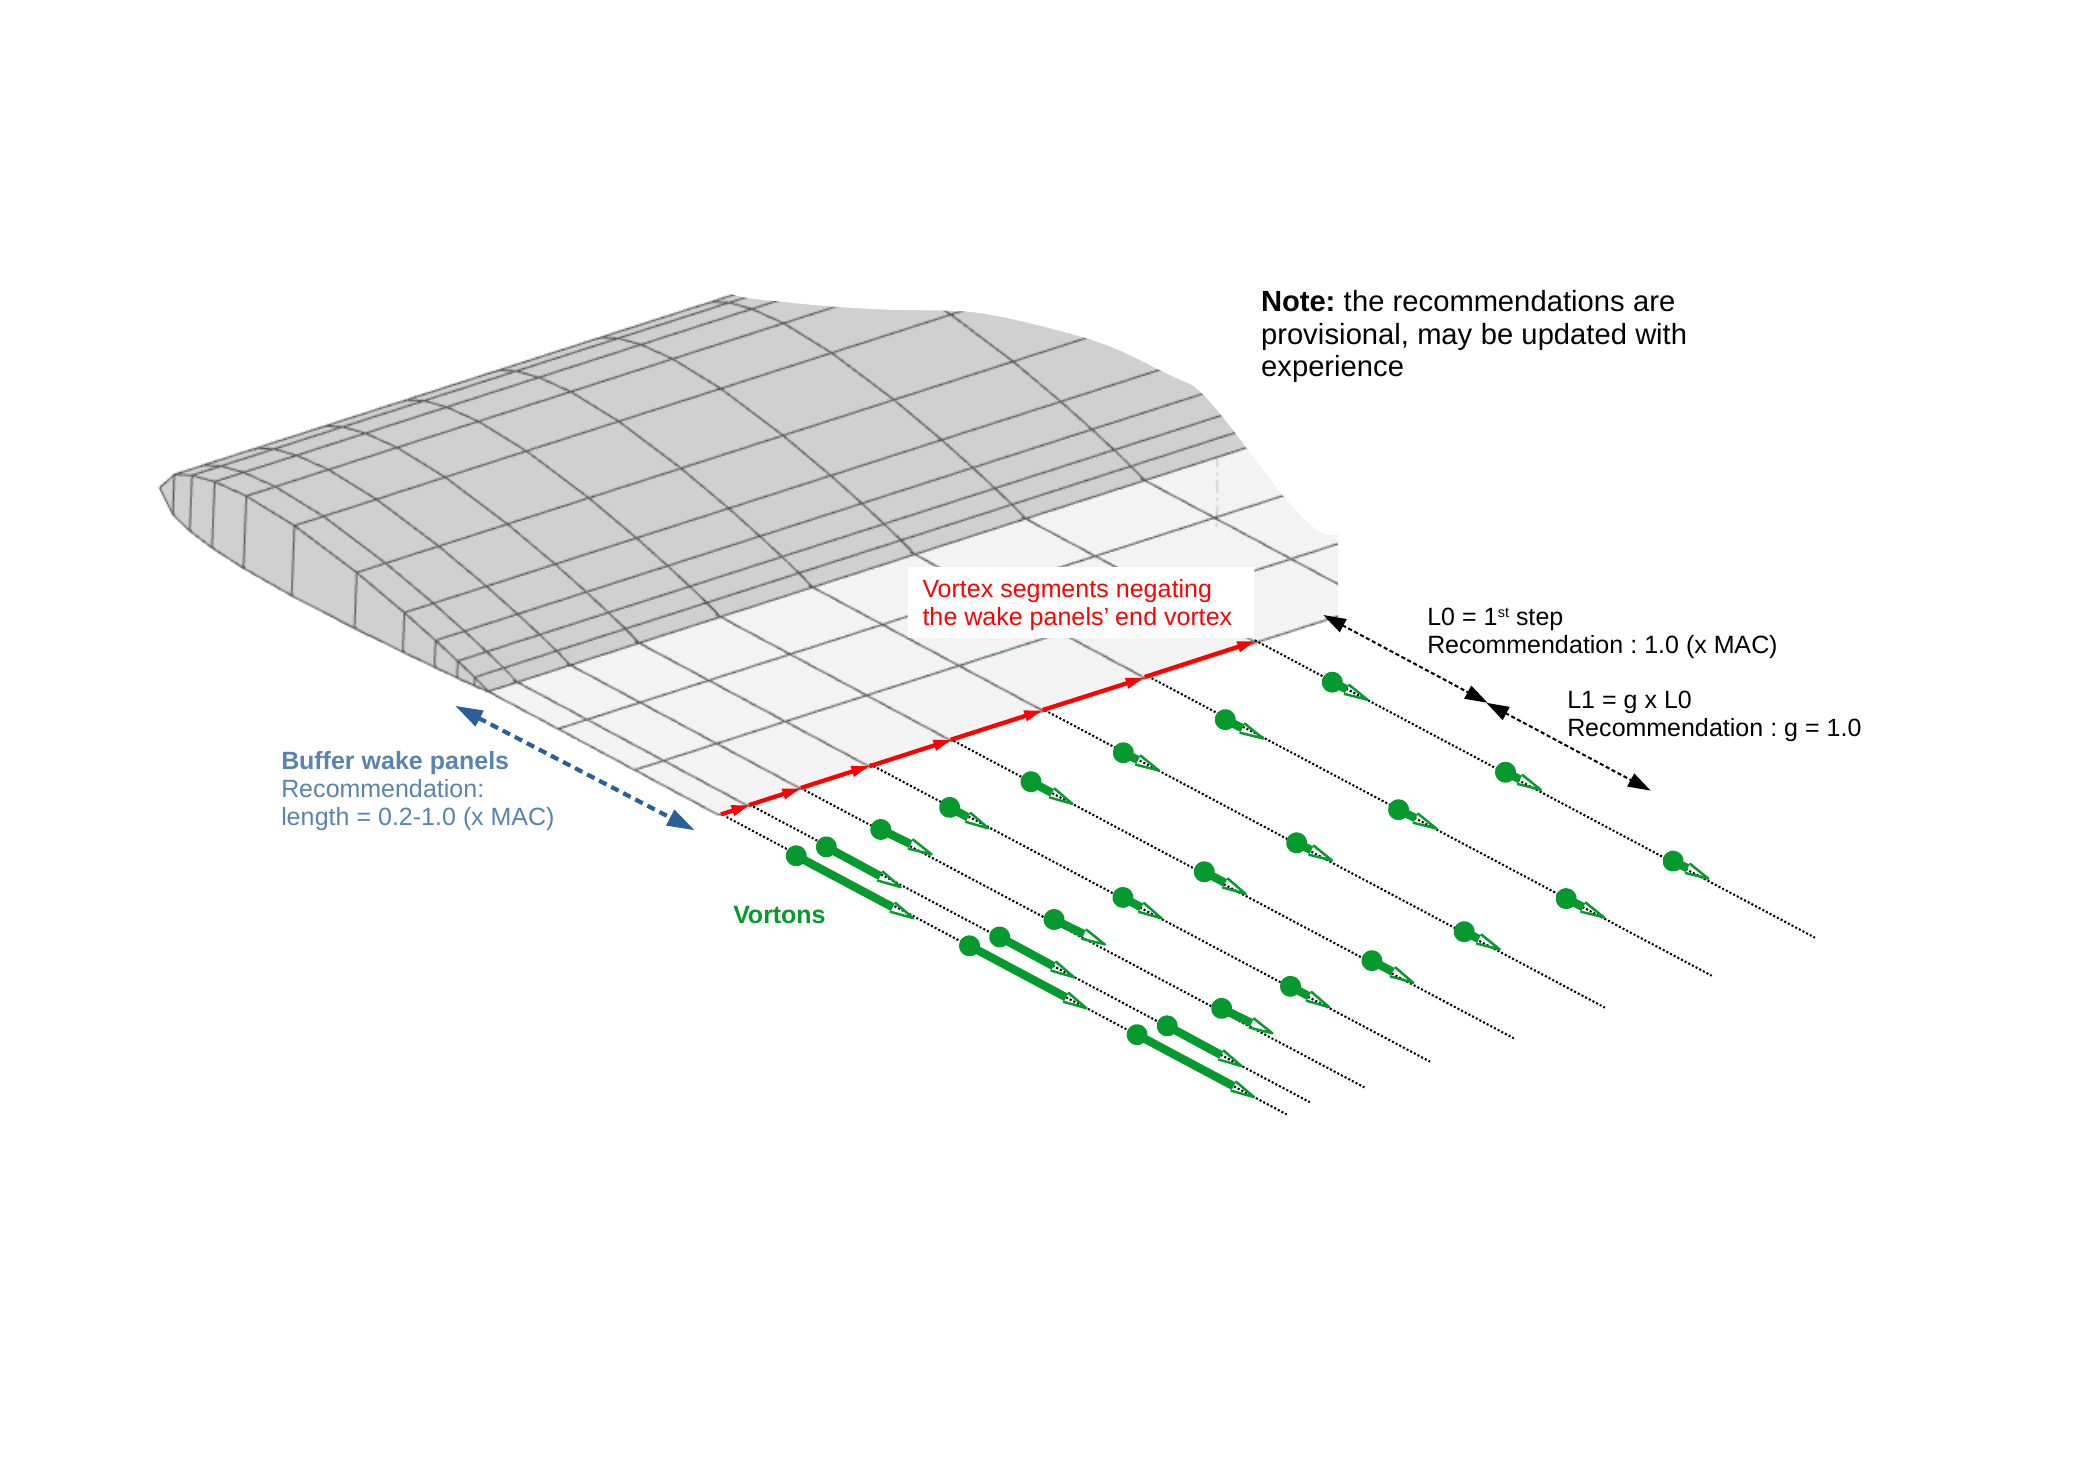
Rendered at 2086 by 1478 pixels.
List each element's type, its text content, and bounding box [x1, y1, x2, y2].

picture [1312, 848, 1323, 856]
text_box L1 = g x L0 Recommendation : g = 1.0 [1552, 677, 1897, 752]
text_box L0 = 1st step Recommendation : 1.0 (x MAC) [1412, 595, 1815, 671]
picture [124, 218, 1338, 862]
text_box [667, 116, 1599, 536]
text_box Buffer wake panels Recommendation: length = 0.2-1.0 (x MAC) [266, 739, 577, 850]
text_box Note: the recommendations are provisional, may be updated with experience [1246, 277, 1788, 391]
text_box Vortex segments negating the wake panels’ end vortex [907, 567, 1255, 638]
text_box Vortons [718, 893, 867, 937]
